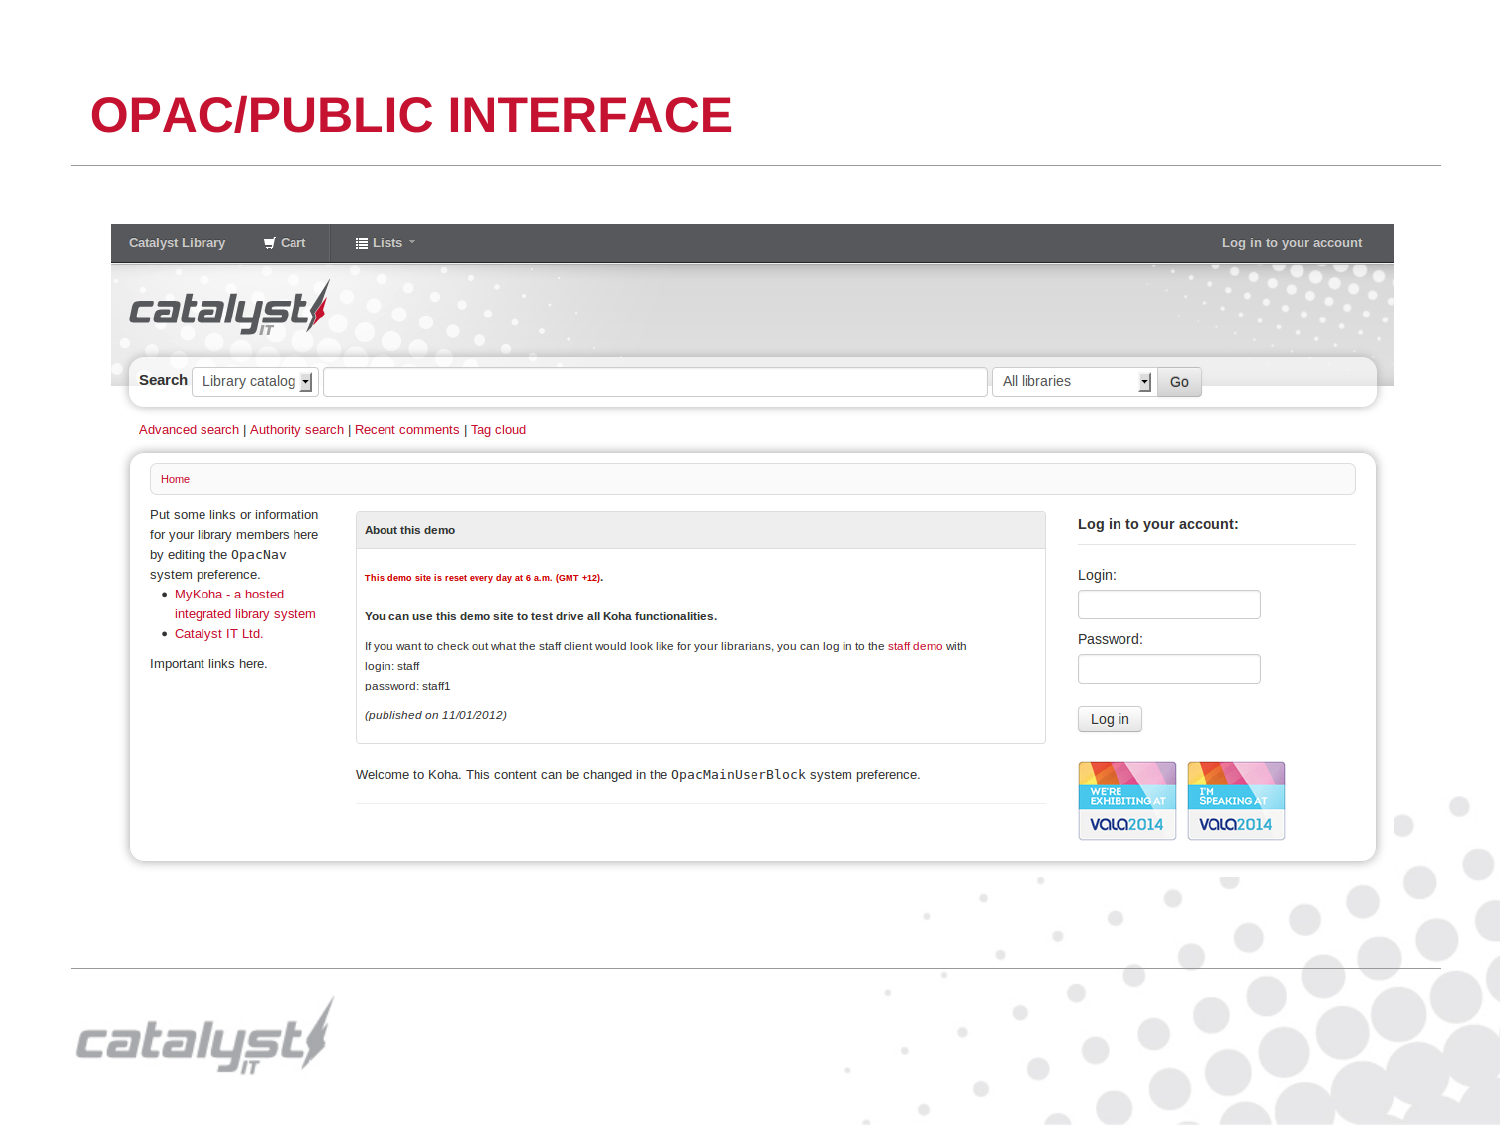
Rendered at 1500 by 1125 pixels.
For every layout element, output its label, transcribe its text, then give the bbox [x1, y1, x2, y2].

title OPAC/PUBLIC INTERFACE [75, 59, 1425, 166]
picture [0, 0, 1500, 1125]
